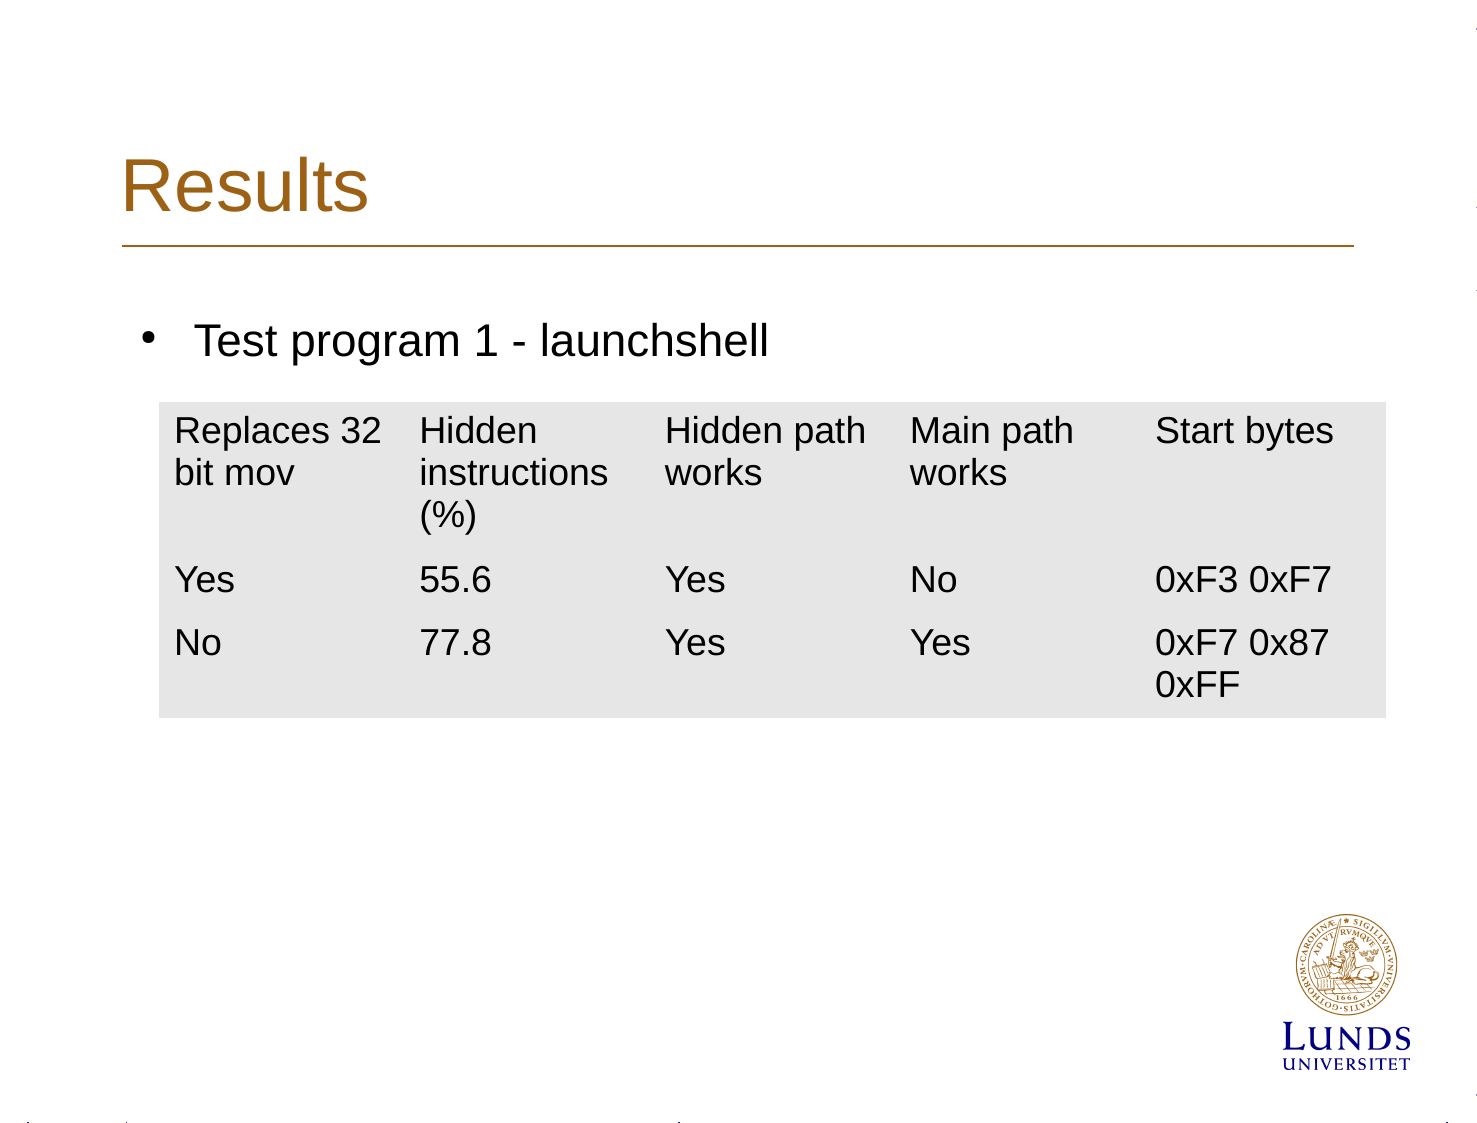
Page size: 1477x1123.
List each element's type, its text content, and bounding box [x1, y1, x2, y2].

table_cell No [159, 614, 405, 718]
table_header Hidden instructions (%) [405, 402, 650, 551]
picture [1283, 914, 1410, 1070]
table_cell 0xF3 0xF7 [1140, 551, 1386, 614]
table_header Replaces 32 bit mov [159, 402, 405, 551]
table_cell 77.8 [405, 614, 650, 718]
table_header Hidden path works [650, 402, 895, 551]
table_cell 0xF7 0x87 0xFF [1140, 614, 1386, 718]
table_cell Yes [895, 614, 1140, 718]
table_cell Yes [159, 551, 405, 614]
table_cell No [895, 551, 1140, 614]
table_cell Yes [650, 551, 895, 614]
table_cell 55.6 [405, 551, 650, 614]
table_header Main path works [895, 402, 1140, 551]
table_header Start bytes [1140, 402, 1386, 551]
title Results [105, 46, 1354, 234]
table_cell Yes [650, 614, 895, 718]
list Test program 1 - launchshell [107, 303, 1353, 888]
